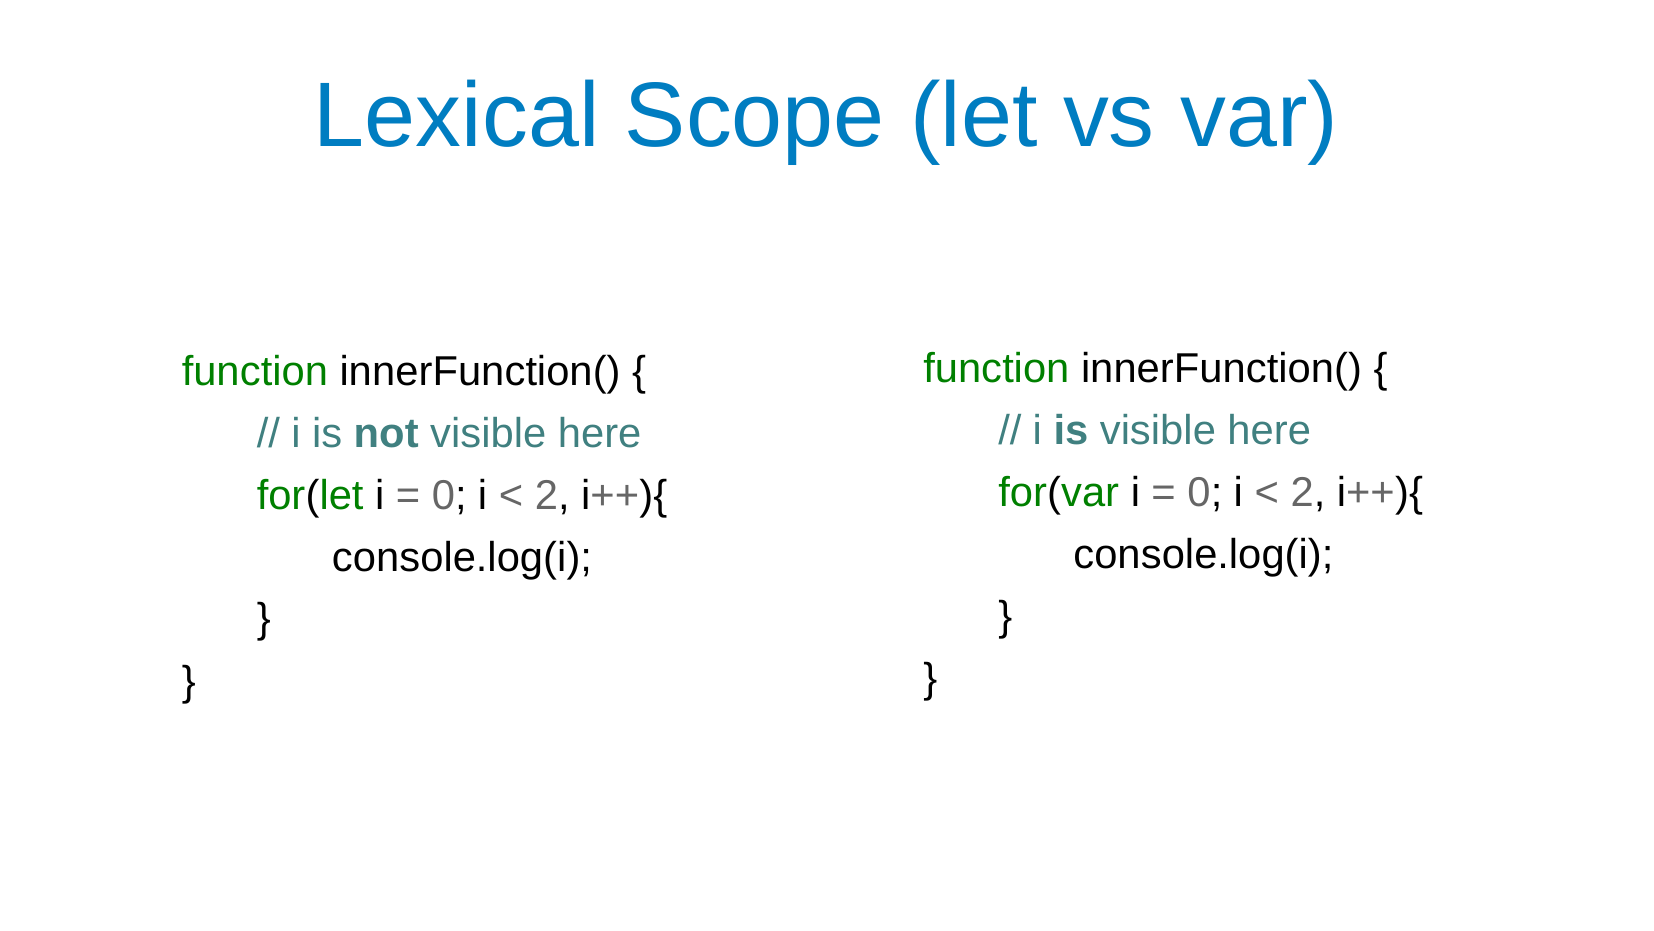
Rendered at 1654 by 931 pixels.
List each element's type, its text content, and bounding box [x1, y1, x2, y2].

text_box function innerFunction() { // i is visible here for(var i = 0; i < 2, i++){ console.log(i); } } [908, 345, 1455, 733]
title Lexical Scope (let vs var) [82, 37, 1571, 193]
text_box function innerFunction() { // i is not visible here for(let i = 0; i < 2, i++){ console.log(i); } } [167, 348, 704, 733]
